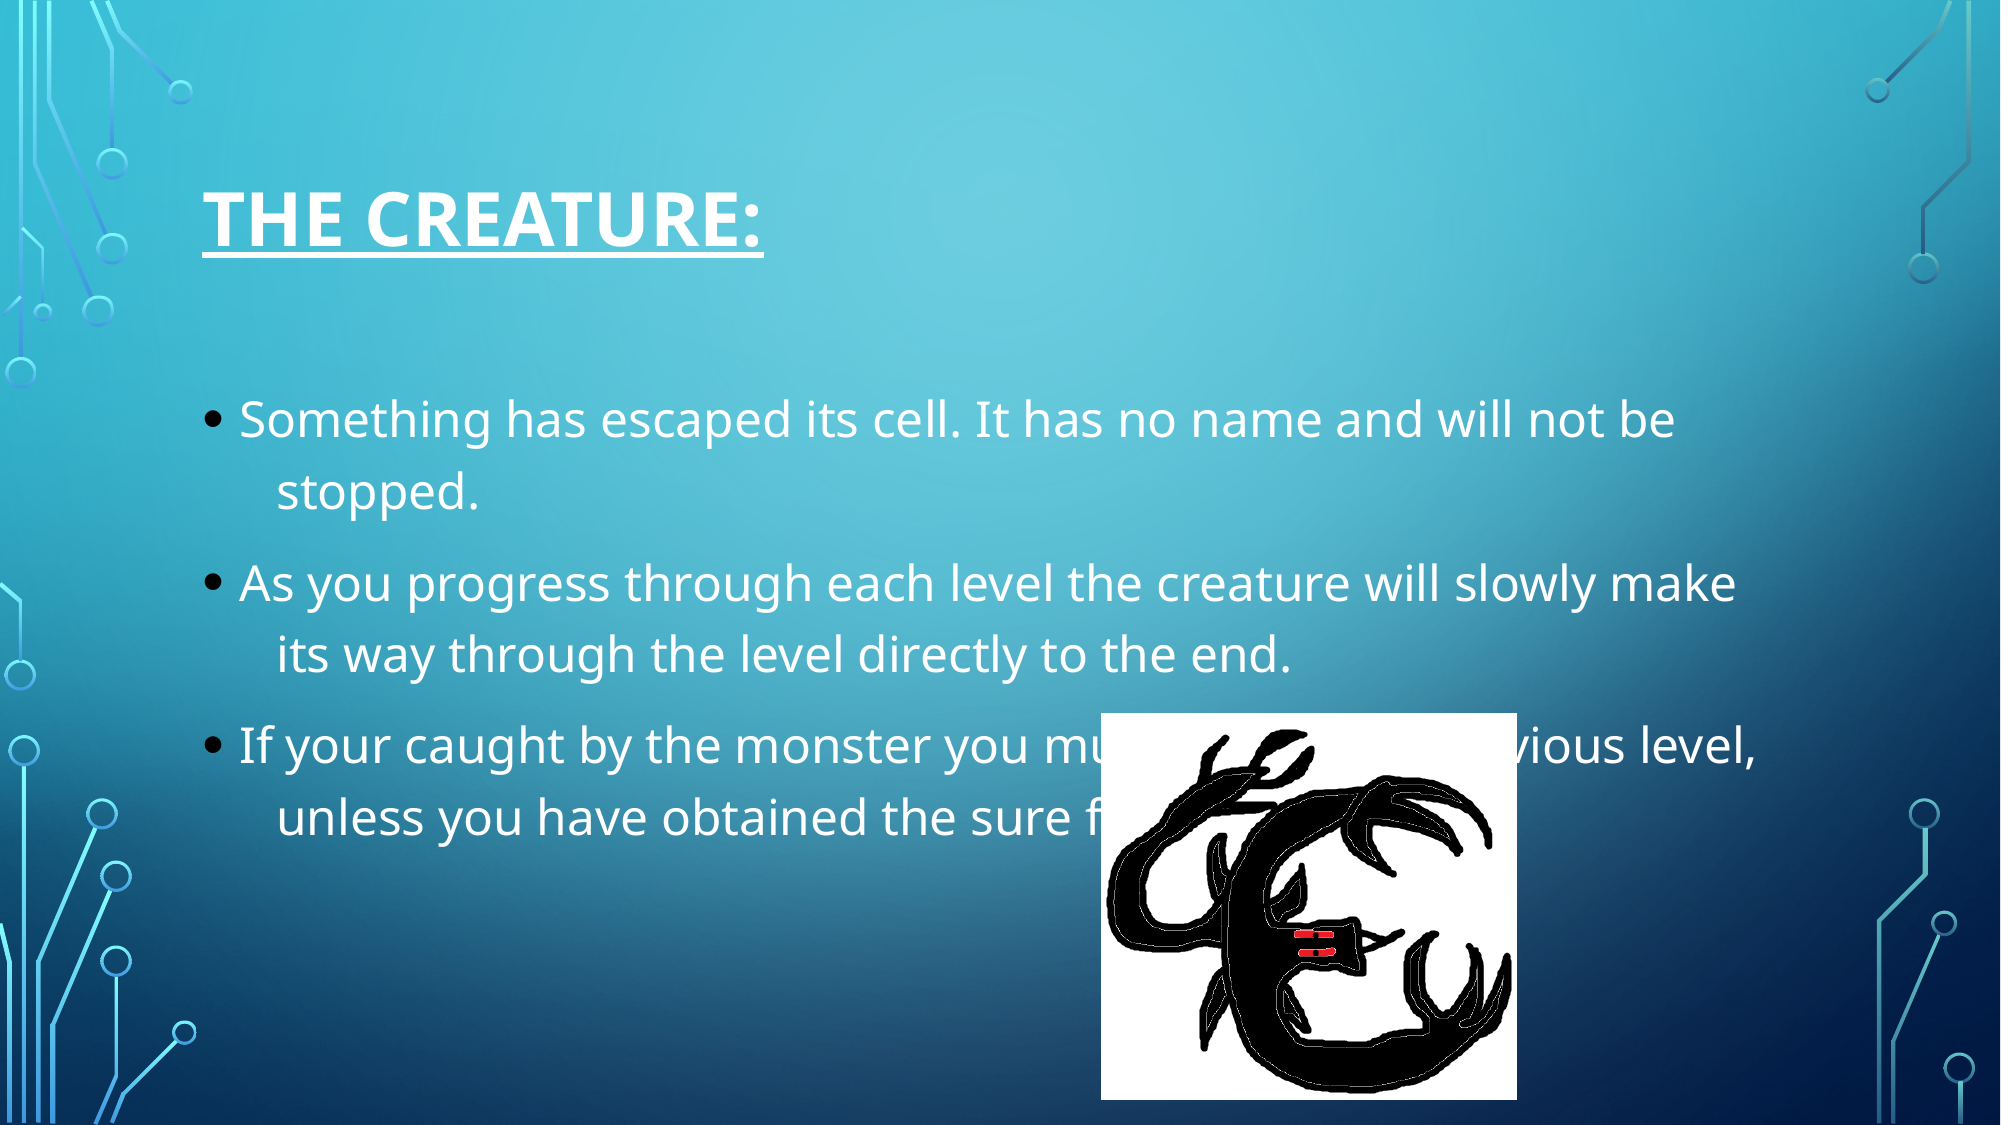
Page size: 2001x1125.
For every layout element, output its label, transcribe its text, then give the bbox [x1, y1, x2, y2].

list Something has escaped its cell. It has no name and will not be stopped. As you progress through each level the creature will slowly make its way through the level directly to the end. If your caught by the monster you must repeat the previous level, unless you have obtained the sure from that level. [187, 369, 1813, 951]
title The creature: [187, 101, 1813, 344]
picture [1101, 713, 1517, 1101]
